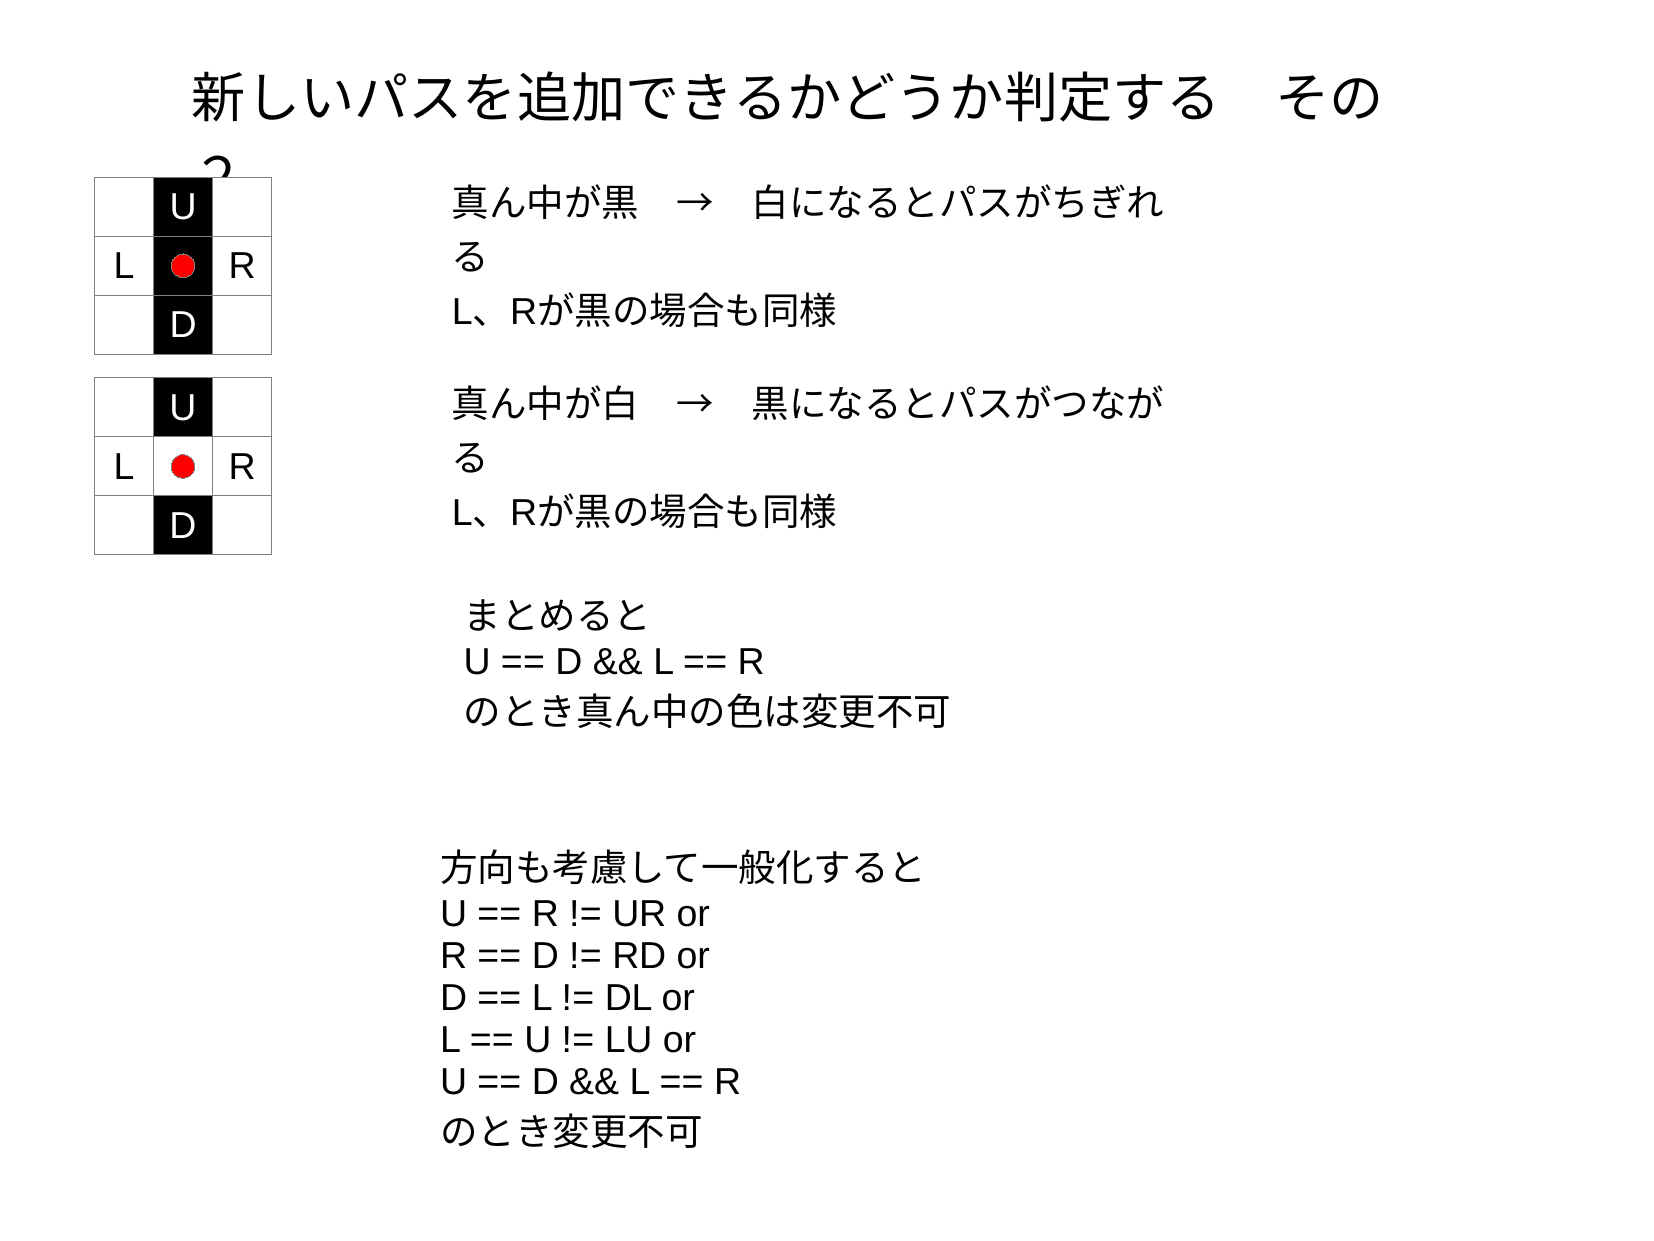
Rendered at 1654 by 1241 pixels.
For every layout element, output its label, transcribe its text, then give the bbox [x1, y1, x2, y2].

text_box U [153, 377, 212, 437]
text_box R [212, 437, 272, 495]
text_box D [153, 295, 212, 355]
text_box まとめると U == D && L == R のとき真ん中の色は変更不可 [448, 578, 1252, 711]
text_box 新しいパスを追加できるかどうか判定する その２ [177, 47, 1453, 117]
text_box L [94, 437, 153, 495]
text_box U [153, 177, 212, 237]
text_box [94, 177, 272, 355]
text_box 真ん中が黒 → 白になるとパスがちぎれる L、Rが黒の場合も同様 [437, 165, 1182, 260]
text_box D [153, 495, 212, 555]
text_box [94, 377, 272, 555]
text_box 方向も考慮して一般化すると U == R != UR or R == D != RD or D == L != DL or L == U != LU or U == D && L == R のとき変更不可 [425, 830, 1536, 1131]
text_box 真ん中が白 → 黒になるとパスがつながる L、Rが黒の場合も同様 [437, 366, 1182, 461]
text_box R [212, 237, 272, 295]
text_box L [94, 237, 153, 295]
